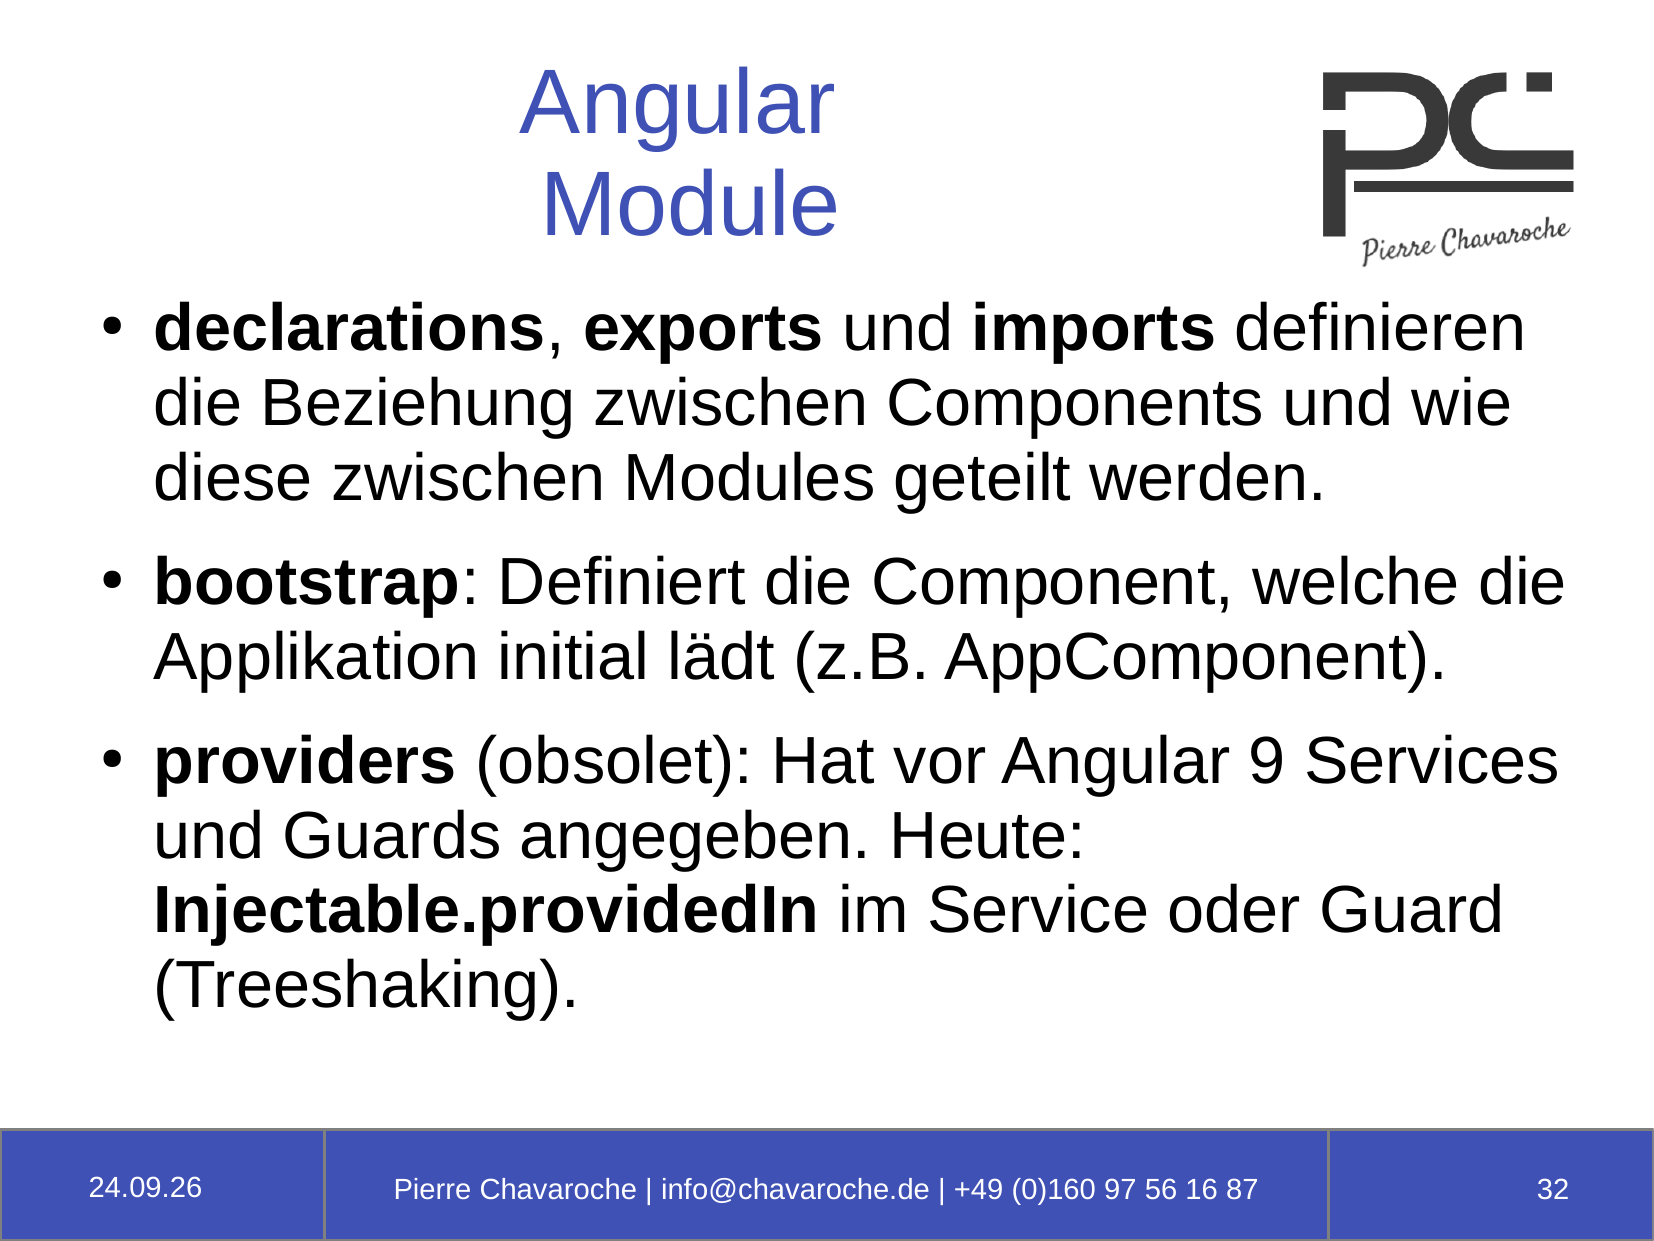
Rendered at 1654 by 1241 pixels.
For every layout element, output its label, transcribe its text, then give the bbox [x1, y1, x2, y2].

list declarations, exports und imports definieren die Beziehung zwischen Components und wie diese zwischen Modules geteilt werden. bootstrap: Definiert die Component, welche die Applikation initial lädt (z.B. AppComponent). providers (obsolet): Hat vor Angular 9 Services und Guards angegeben. Heute: Injectable.providedIn im Service oder Guard (Treeshaking). [82, 290, 1571, 1109]
title Angular Module [82, 49, 1300, 257]
picture [1307, 29, 1589, 311]
